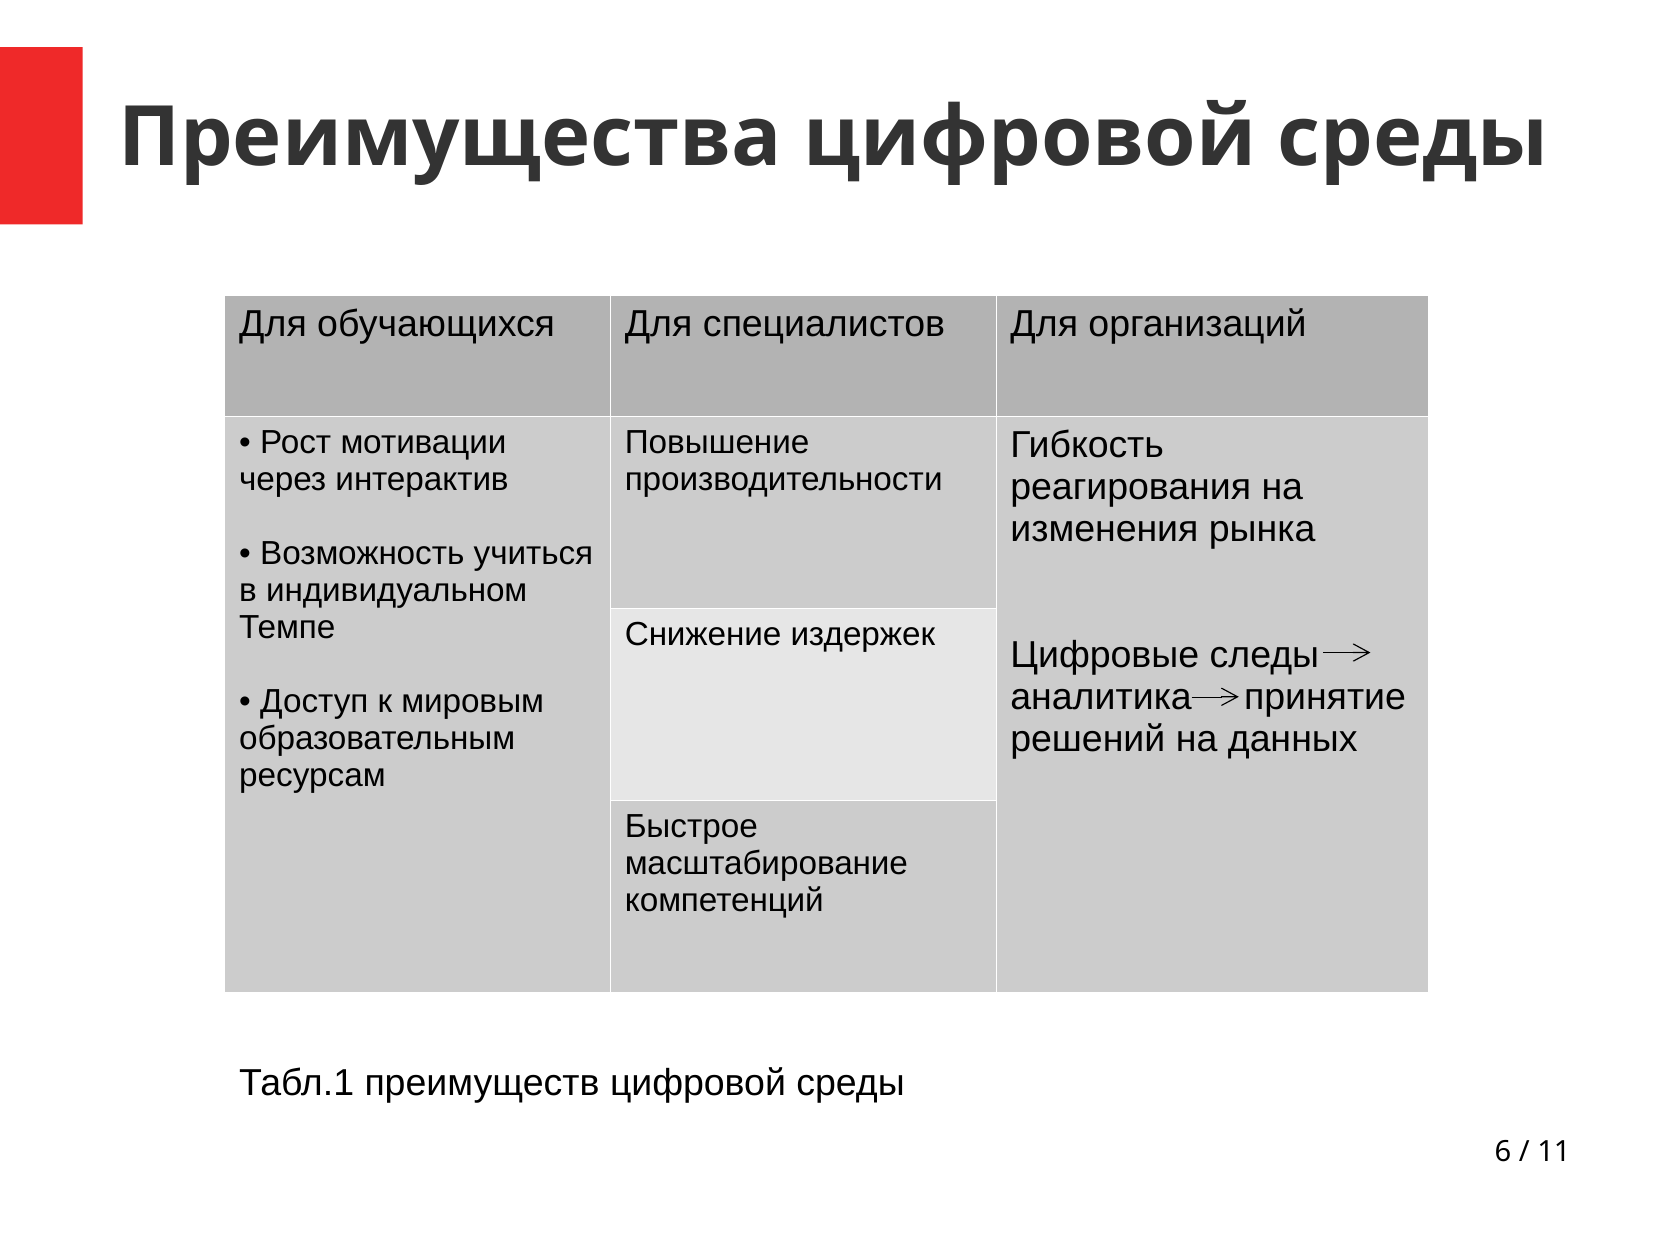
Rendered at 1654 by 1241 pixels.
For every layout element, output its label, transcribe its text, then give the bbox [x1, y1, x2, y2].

title Преимущества цифровой среды [118, 15, 1571, 250]
table_cell Снижение издержек [611, 609, 996, 800]
text_box Табл.1 преимуществ цифровой среды [224, 1053, 921, 1111]
table_header Для организаций [997, 296, 1428, 416]
table_cell Гибкость реагирования на изменения рынка Цифровые следы аналитика принятие решений на данных [997, 417, 1428, 992]
table_cell Быстрое масштабирование компетенций [611, 801, 996, 992]
table_cell Повышение производительности [611, 417, 996, 608]
table_header Для специалистов [611, 296, 996, 416]
table_header Для обучающихся [225, 296, 610, 416]
table_cell • Рост мотивации через интерактив • Возможность учиться в индивидуальном Темпе • Доступ к мировым образовательным ресурсам [225, 417, 610, 992]
